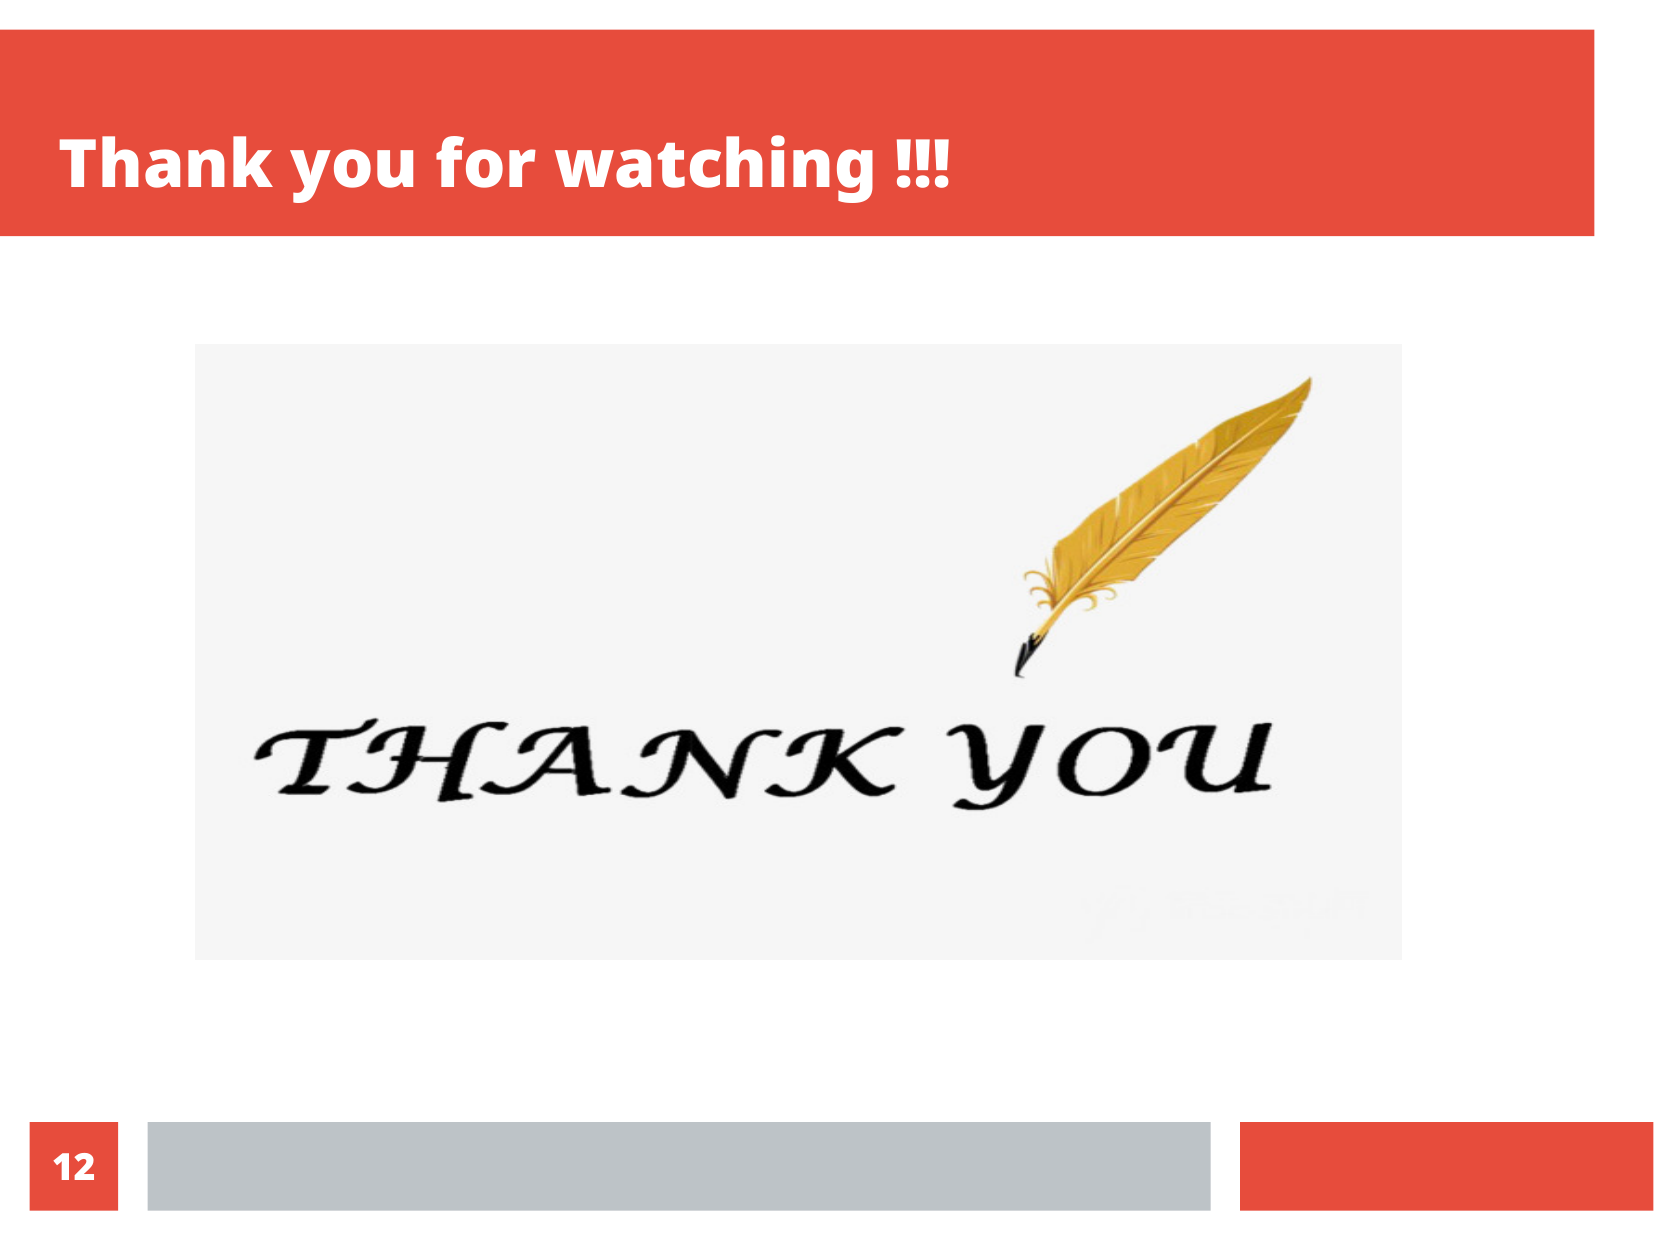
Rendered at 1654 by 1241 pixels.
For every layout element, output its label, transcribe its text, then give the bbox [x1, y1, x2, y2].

picture [195, 344, 1402, 961]
title Thank you for watching !!! [59, 59, 1595, 207]
